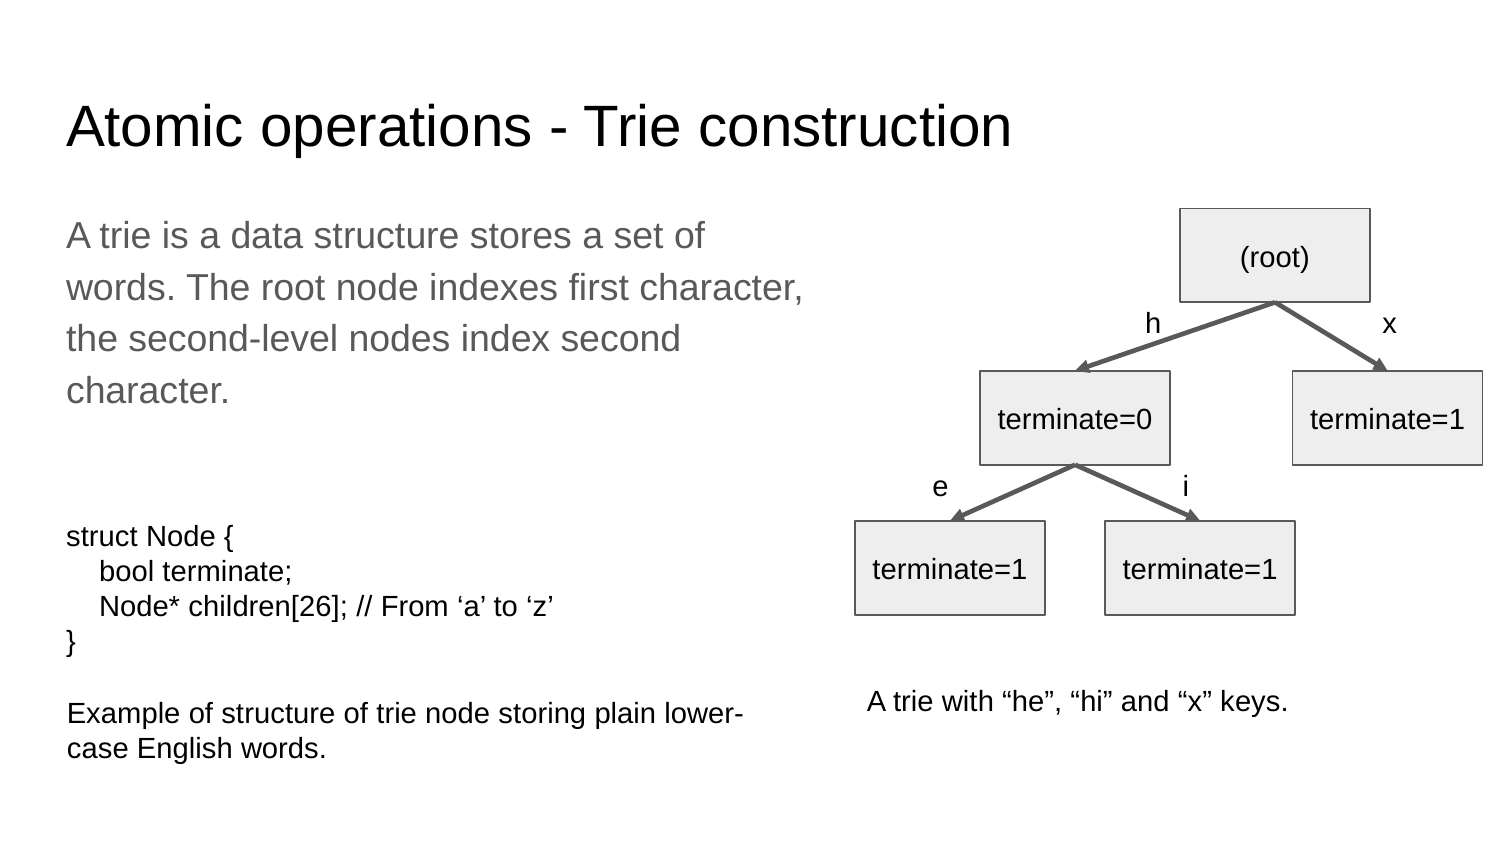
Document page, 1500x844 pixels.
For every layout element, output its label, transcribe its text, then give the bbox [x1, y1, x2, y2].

text_box (root) [1179, 208, 1371, 303]
text_box terminate=1 [1292, 370, 1483, 465]
title Atomic operations - Trie construction [51, 72, 1449, 167]
text_box terminate=1 [1104, 520, 1296, 615]
text_box i [1167, 452, 1263, 536]
text_box h [1129, 289, 1226, 373]
text_box e [917, 452, 1013, 536]
text_box A trie with “he”, “hi” and “x” keys. [851, 667, 1500, 751]
text_box terminate=1 [854, 520, 1046, 615]
text_box Example of structure of trie node storing plain lower-case English words. [51, 679, 764, 763]
list A trie is a data structure stores a set of words. The root node indexes first character, the second-level nodes index second character. [51, 189, 836, 750]
text_box struct Node { bool terminate; Node* children[26]; // From ‘a’ to ‘z’ } [51, 502, 647, 679]
text_box terminate=0 [979, 370, 1171, 465]
text_box x [1367, 289, 1463, 373]
